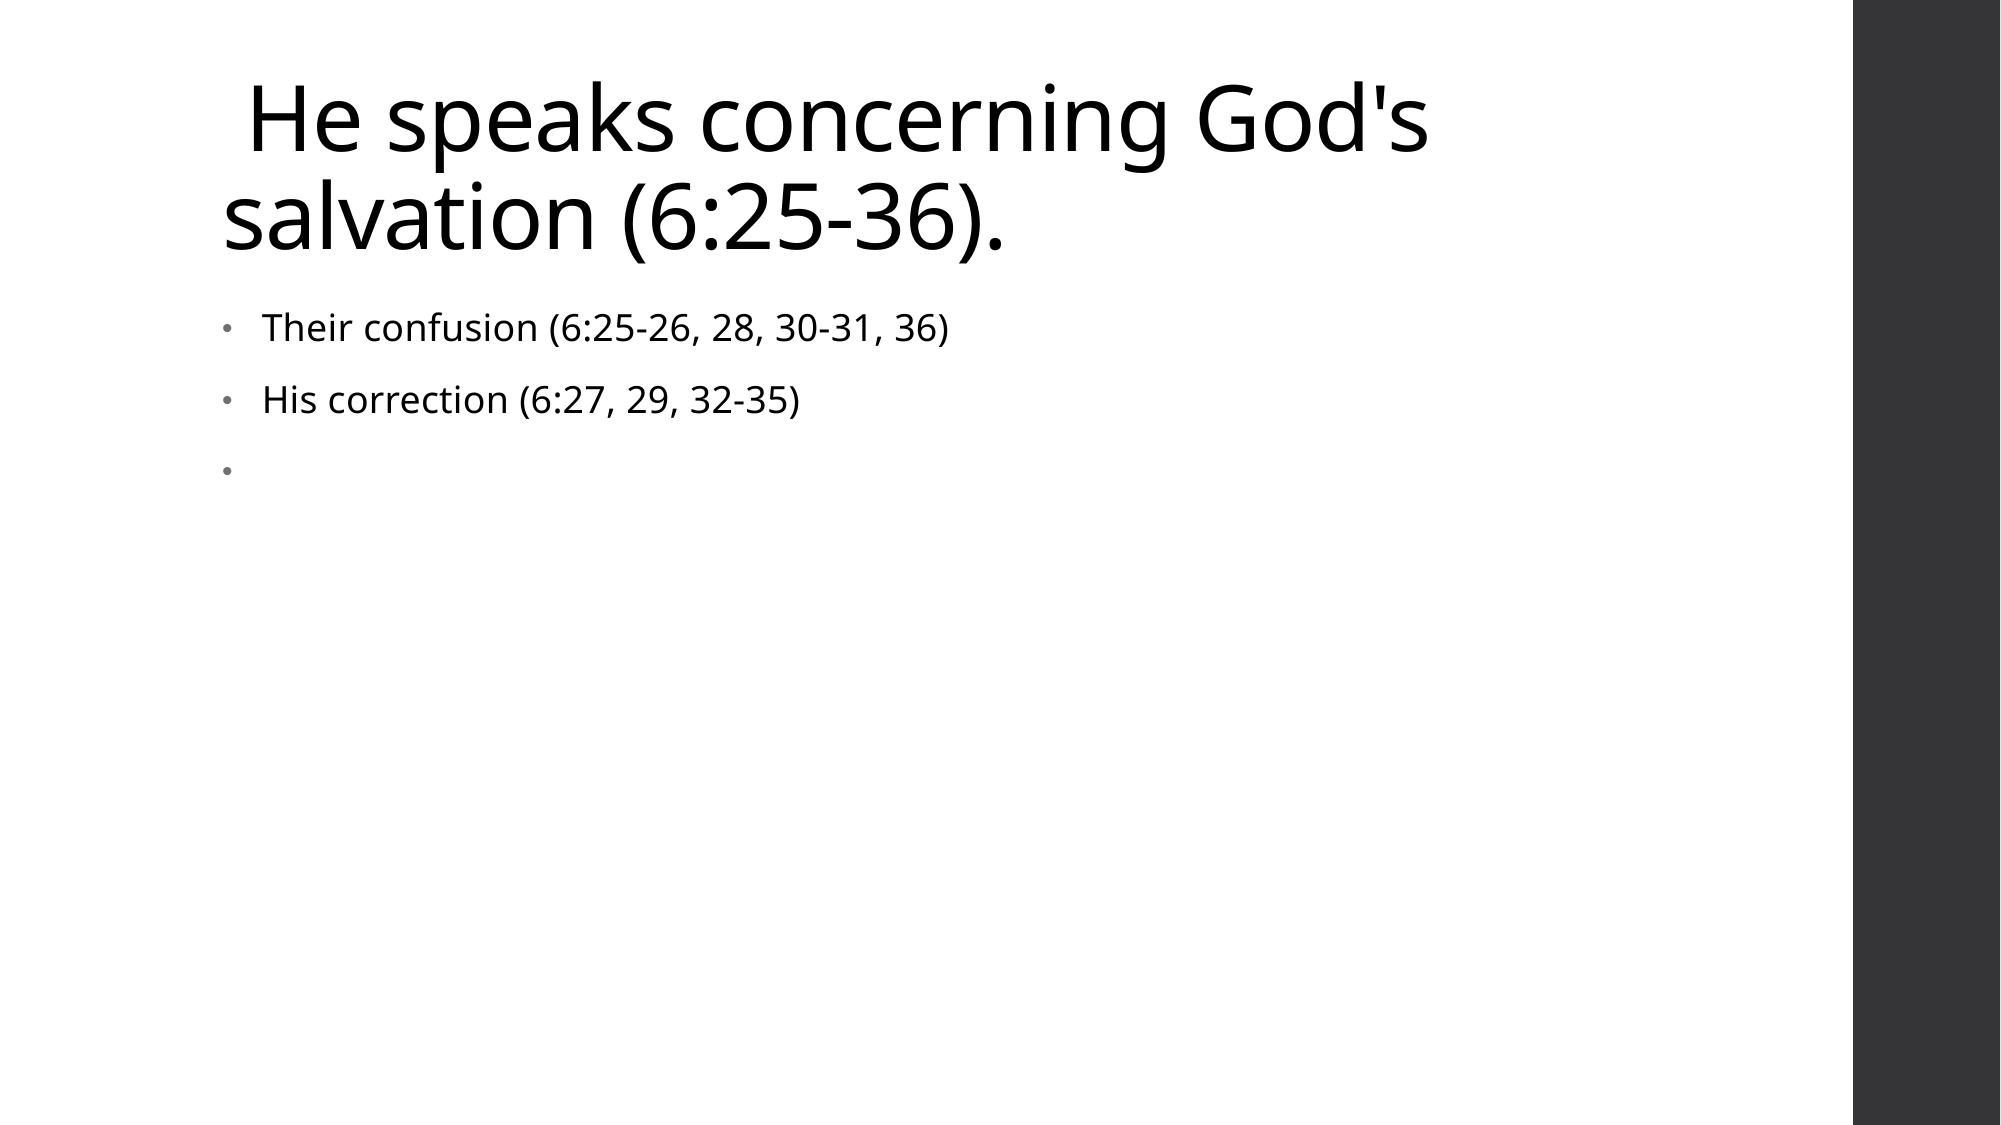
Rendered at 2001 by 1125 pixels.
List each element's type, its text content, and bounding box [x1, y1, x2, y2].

list Their confusion (6:25-26, 28, 30-31, 36) His correction (6:27, 29, 32-35) [206, 299, 1617, 1014]
title He speaks concerning God's salvation (6:25-36). [206, 60, 1797, 278]
